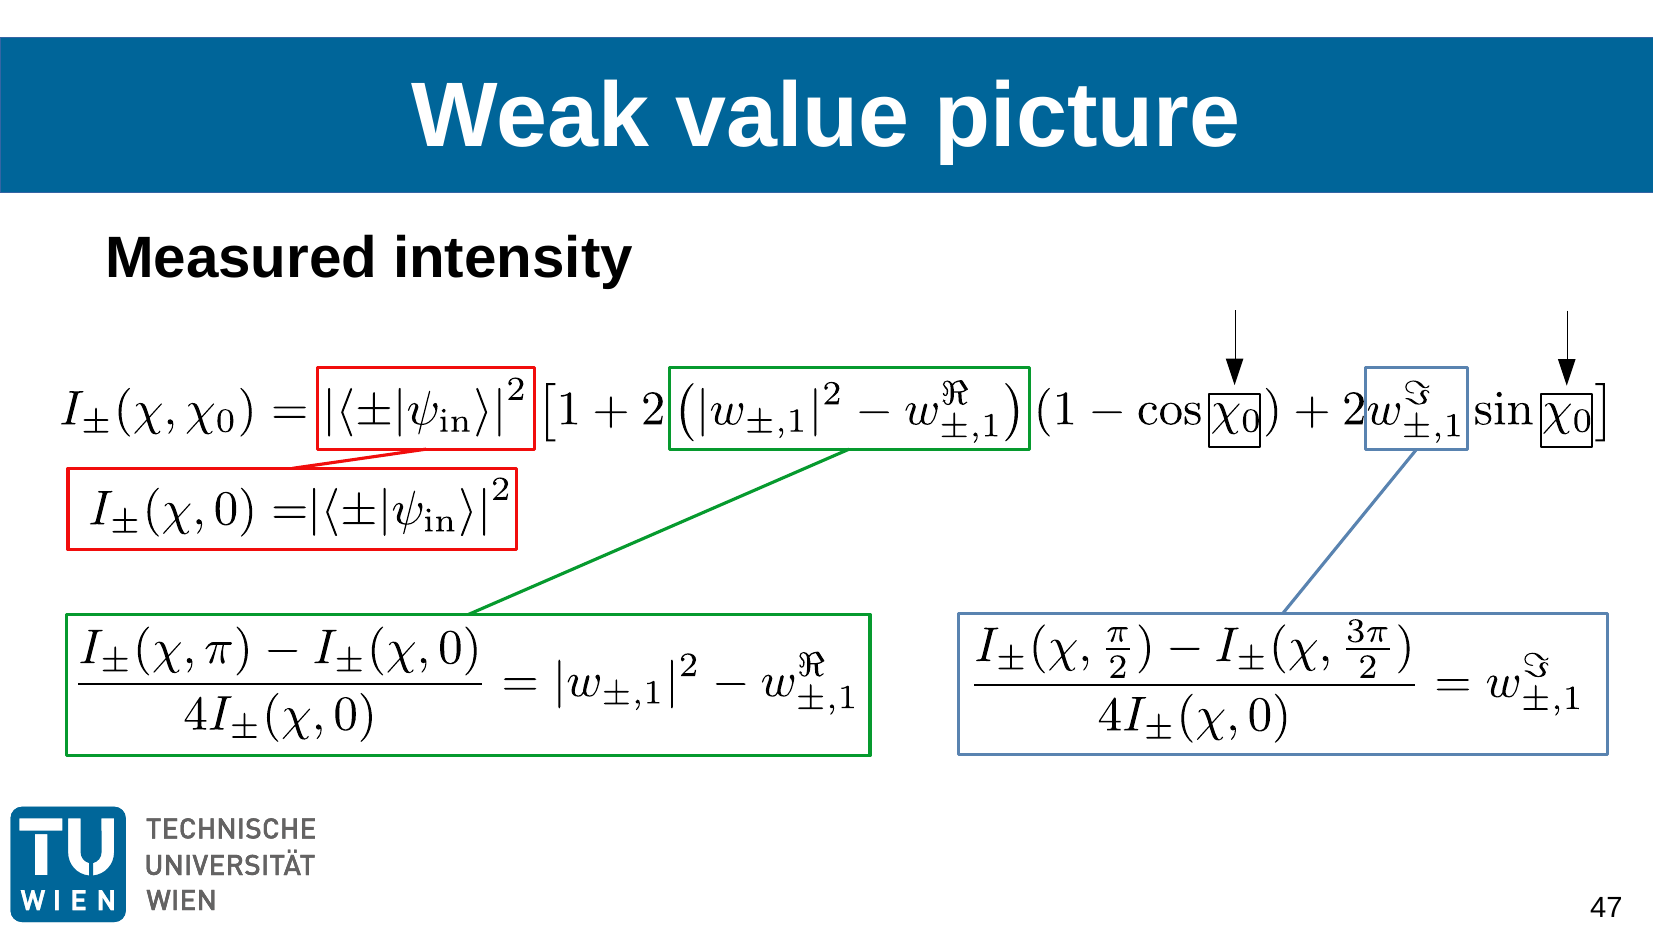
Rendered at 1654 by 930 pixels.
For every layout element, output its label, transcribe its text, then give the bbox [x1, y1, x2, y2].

picture [1410, 375, 1612, 461]
picture [79, 474, 517, 542]
picture [362, 375, 838, 461]
picture [10, 342, 395, 466]
picture [671, 375, 1028, 448]
picture [319, 375, 533, 448]
picture [1367, 375, 1466, 448]
picture [60, 619, 859, 748]
list Measured intensity [105, 225, 676, 316]
picture [967, 615, 1589, 746]
title Weak value picture [0, 37, 1653, 193]
picture [829, 375, 1412, 461]
